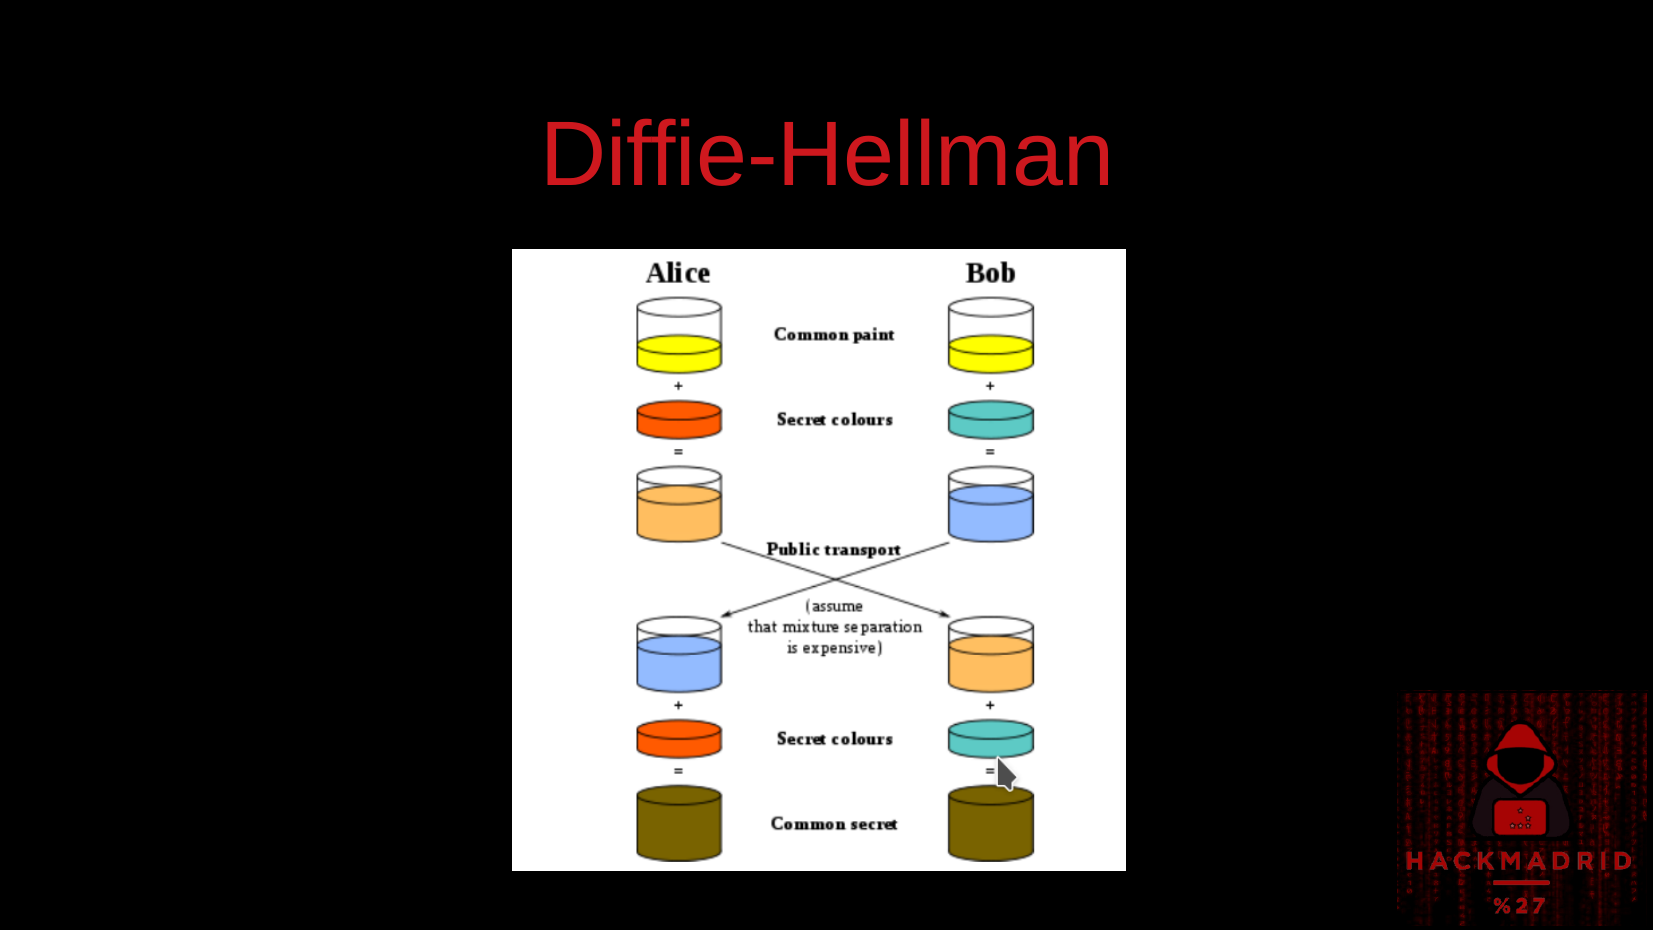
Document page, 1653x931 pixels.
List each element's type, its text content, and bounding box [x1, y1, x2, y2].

picture [512, 257, 1126, 344]
title Diffie-Hellman [121, 49, 1534, 257]
text_box [1534, 692, 1649, 929]
list [121, 344, 1534, 931]
